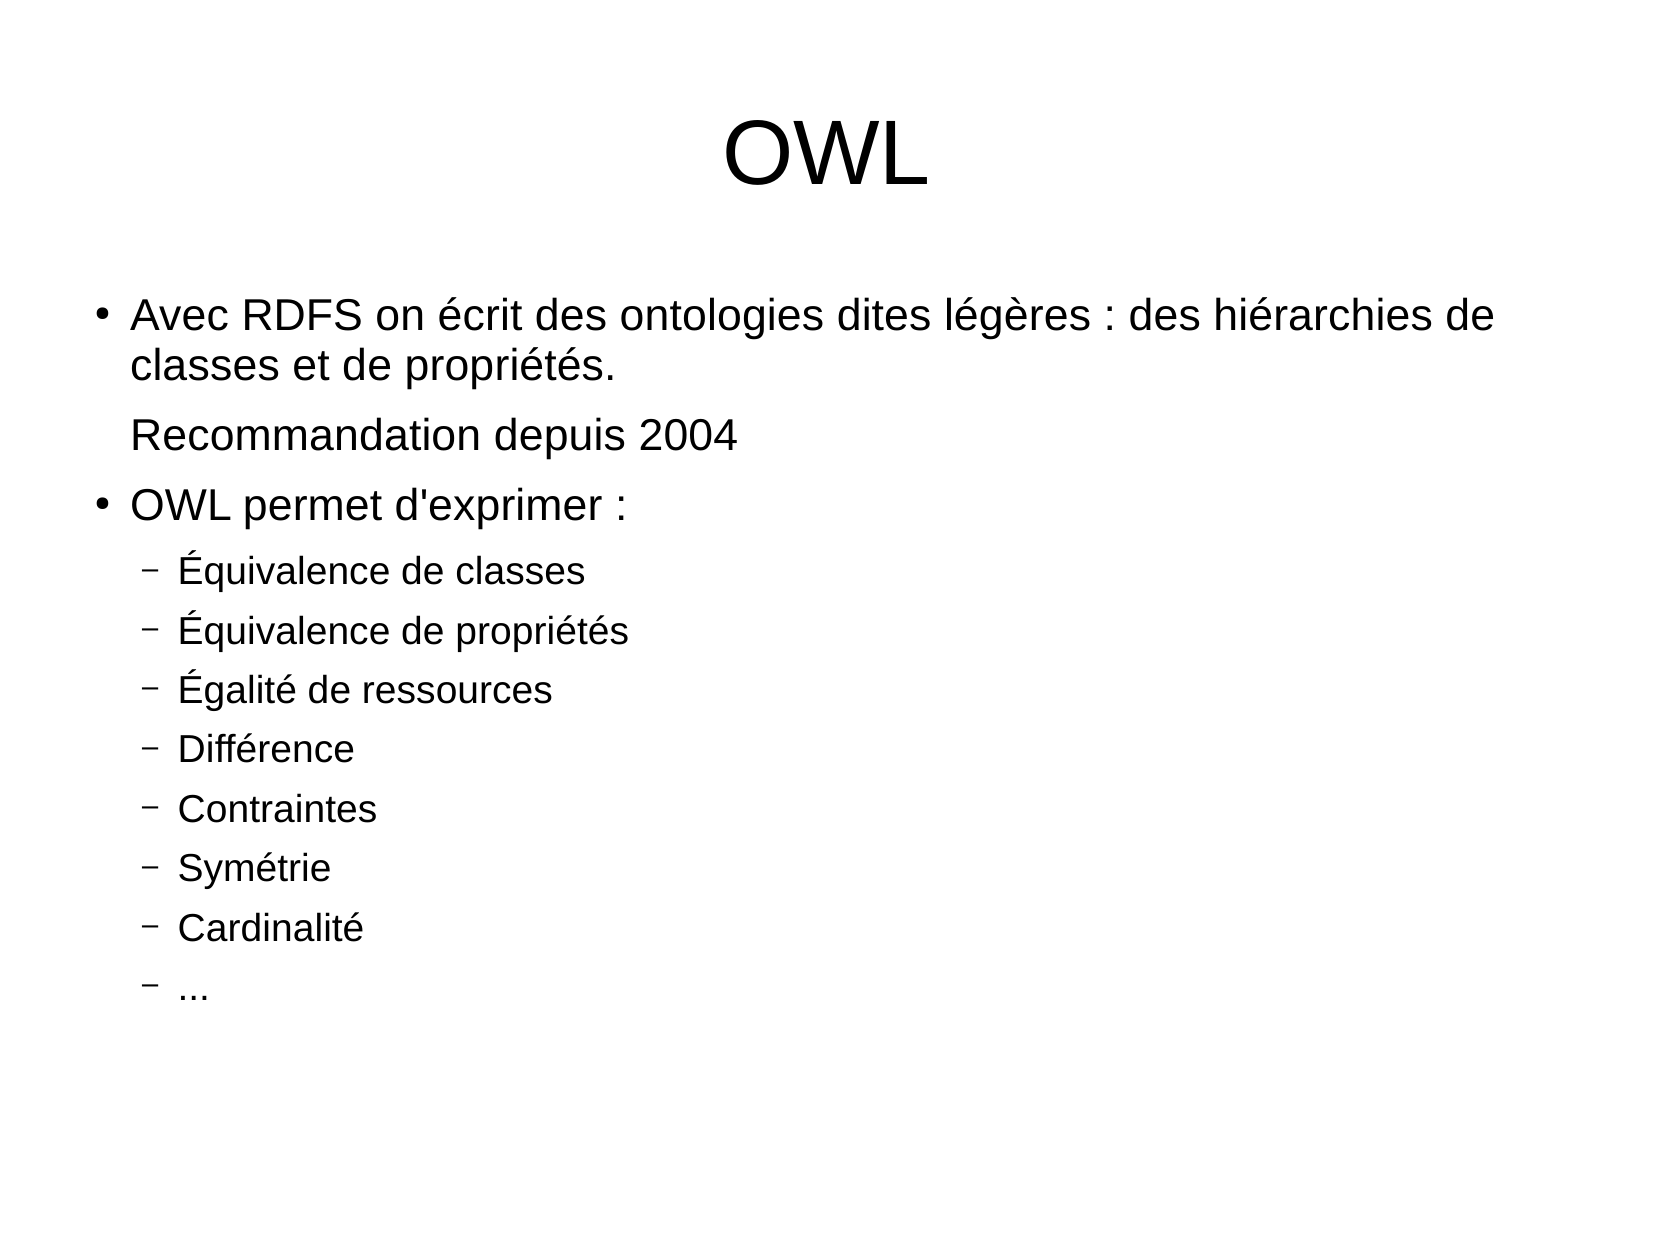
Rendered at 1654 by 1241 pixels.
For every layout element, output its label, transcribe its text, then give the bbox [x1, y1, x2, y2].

list Avec RDFS on écrit des ontologies dites légères : des hiérarchies de classes et de propriétés. Recommandation depuis 2004 OWL permet d'exprimer : Équivalence de classes Équivalence de propriétés Égalité de ressources Différence Contraintes Symétrie Cardinalité ... [82, 290, 1538, 1010]
title OWL [82, 49, 1571, 257]
